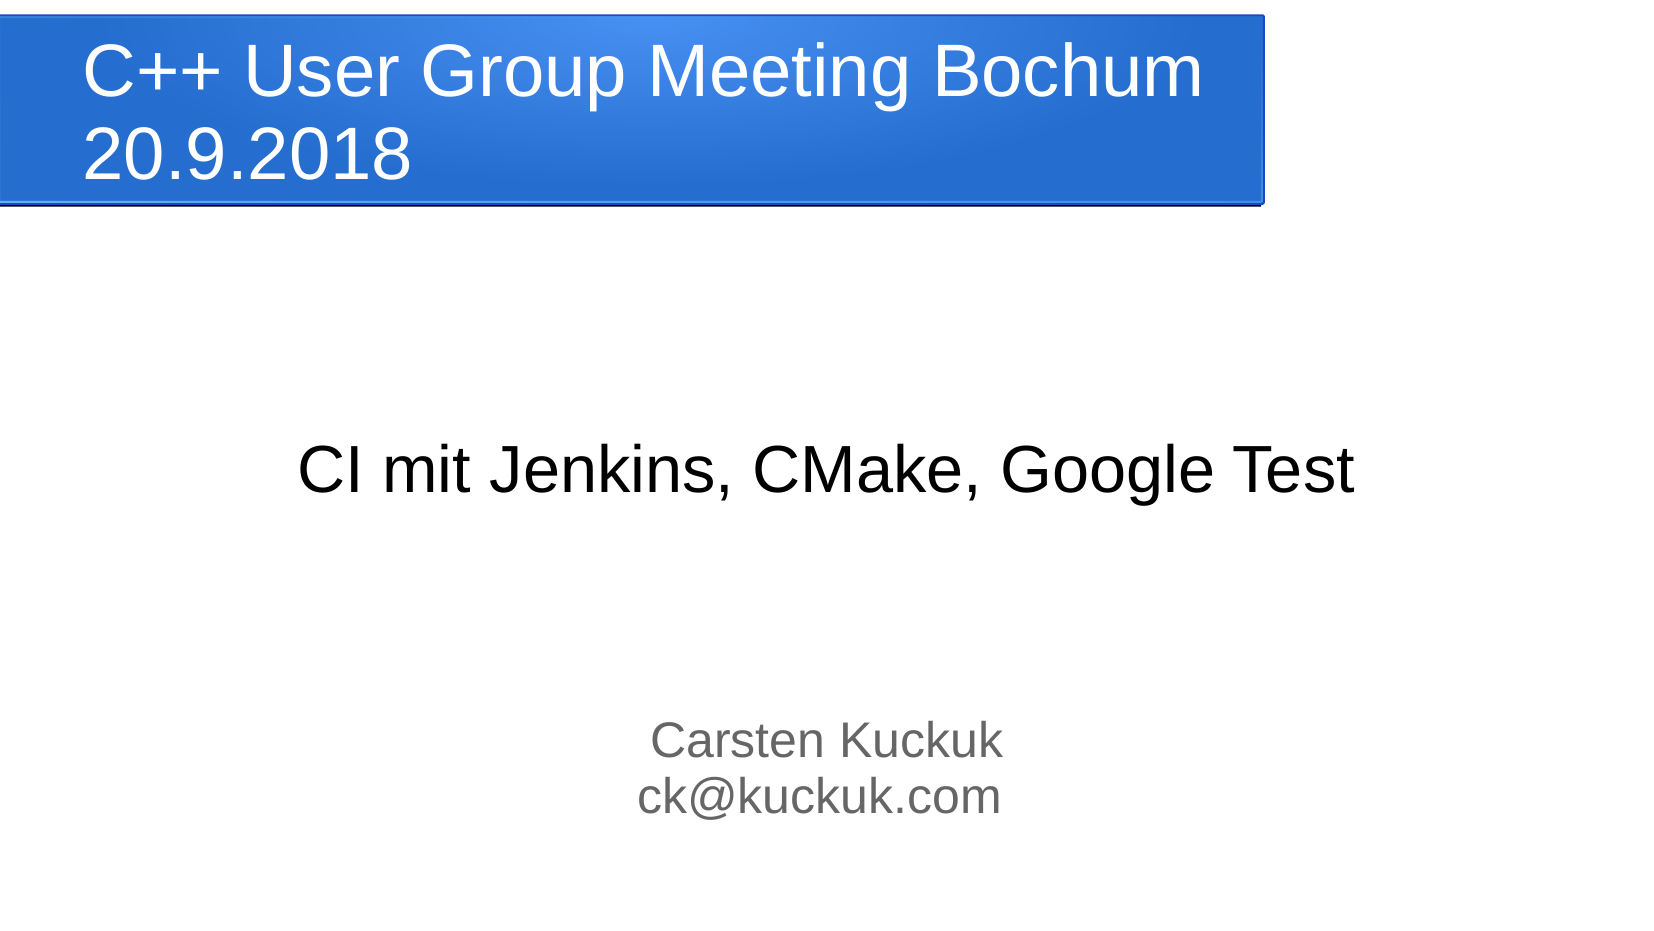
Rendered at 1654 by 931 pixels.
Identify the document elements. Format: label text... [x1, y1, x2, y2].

title C++ User Group Meeting Bochum 20.9.2018 [82, 29, 1235, 196]
subtitle CI mit Jenkins, CMake, Google Test Carsten Kuckuk ck@kuckuk.com [82, 358, 1571, 898]
